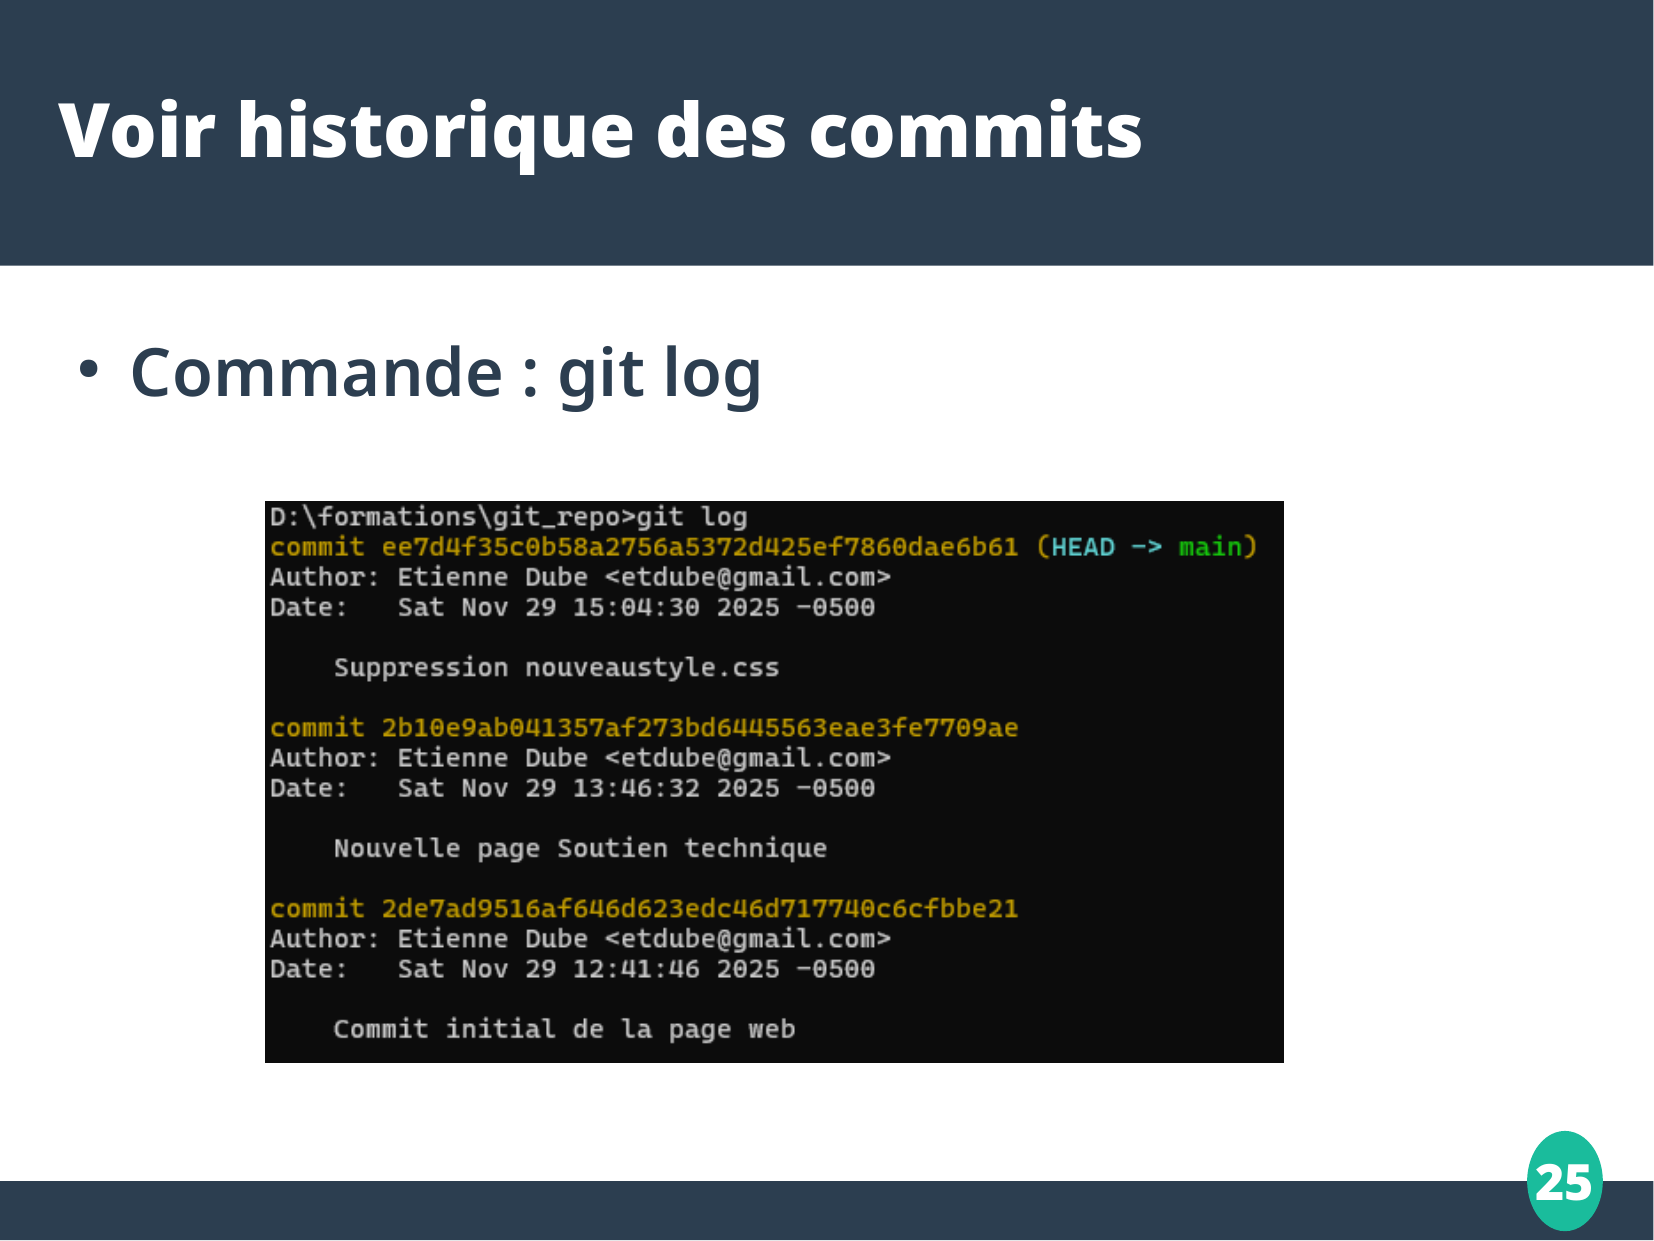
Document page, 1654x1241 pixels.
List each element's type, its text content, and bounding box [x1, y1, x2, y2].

list Commande : git log [59, 324, 1595, 443]
title Voir historique des commits [59, 49, 1595, 207]
picture [265, 501, 1284, 1063]
